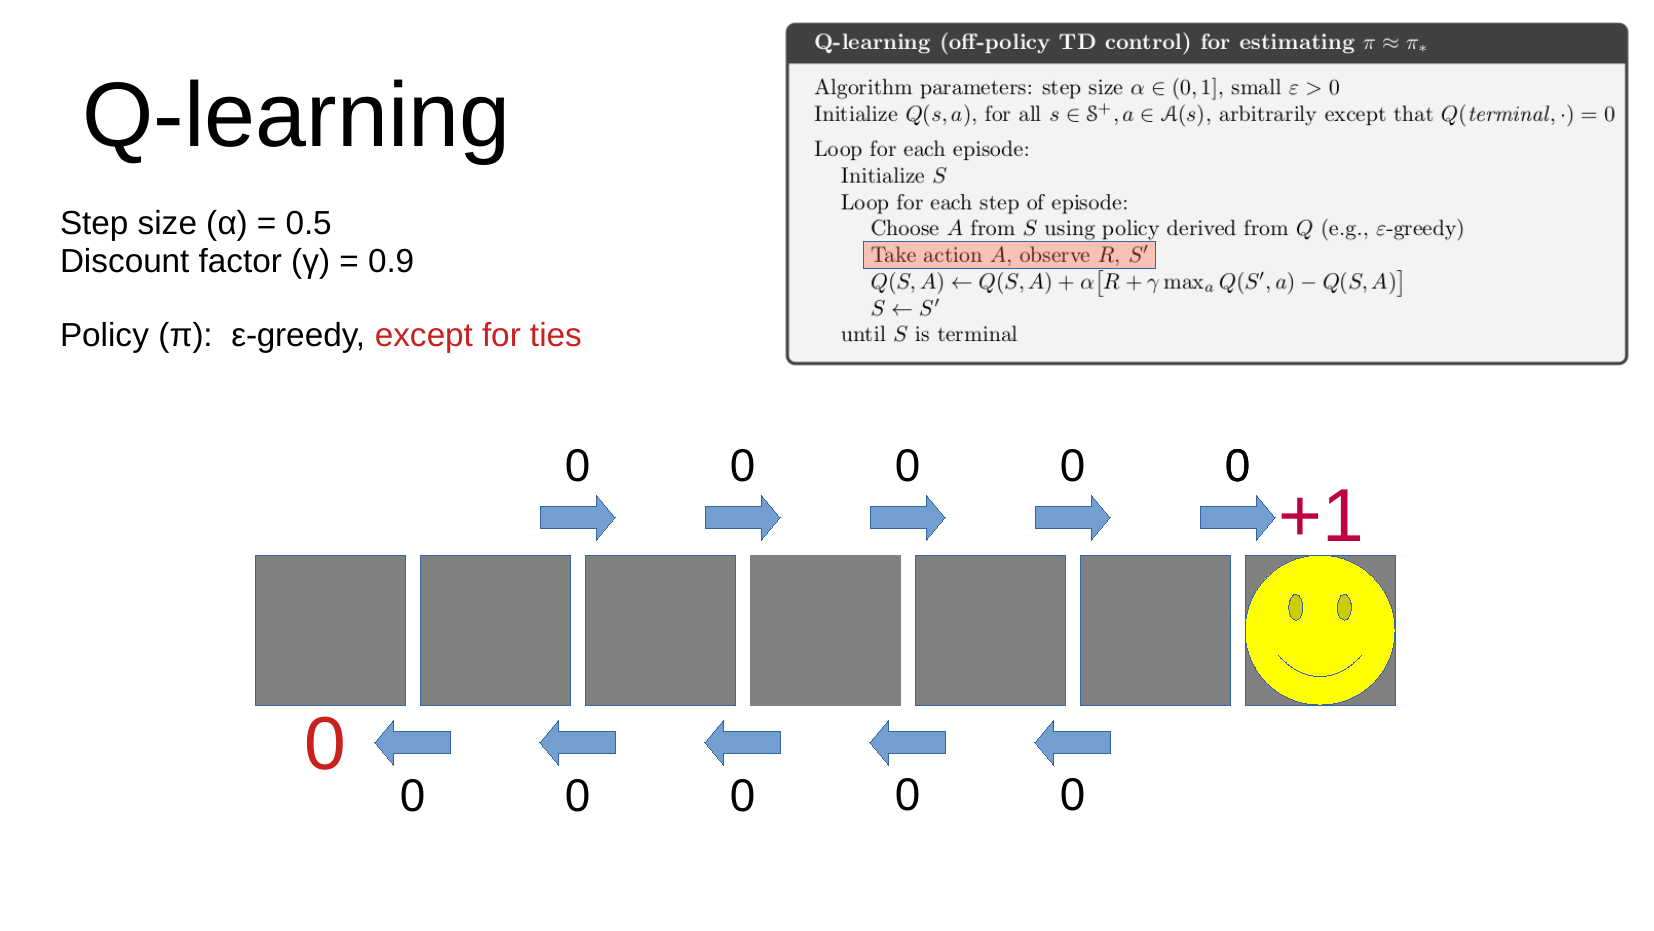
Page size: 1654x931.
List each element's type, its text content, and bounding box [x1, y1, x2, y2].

text_box [915, 555, 1066, 706]
picture [773, 14, 1637, 376]
title 0 [360, 750, 466, 841]
text_box [420, 555, 571, 706]
text_box [585, 555, 736, 706]
text_box [869, 720, 946, 750]
title 0 [1020, 420, 1126, 511]
text_box [863, 241, 1156, 269]
text_box [750, 555, 901, 706]
text_box [539, 720, 616, 750]
title 0 [1185, 420, 1291, 511]
title 0 [273, 698, 379, 789]
text_box [1200, 511, 1268, 541]
title 0 [525, 750, 631, 841]
text_box [705, 511, 781, 541]
title +1 [1268, 471, 1374, 561]
title 0 [855, 420, 961, 511]
text_box [255, 555, 406, 706]
text_box [379, 720, 451, 750]
text_box [1080, 555, 1231, 706]
text_box [704, 720, 781, 750]
title 0 [1020, 750, 1126, 840]
text_box [1035, 511, 1111, 541]
title 0 [690, 750, 796, 841]
text_box [1245, 555, 1396, 706]
title 0 [855, 750, 961, 840]
title 0 [525, 420, 631, 511]
title Q-learning [82, 37, 773, 193]
text_box [1034, 720, 1111, 750]
text_box [870, 511, 946, 541]
text_box [540, 511, 616, 541]
title Step size (α) = 0.5 Discount factor (γ) = 0.9 Policy (π): ε-greedy, except for ties [60, 186, 616, 409]
title 0 [690, 420, 796, 511]
